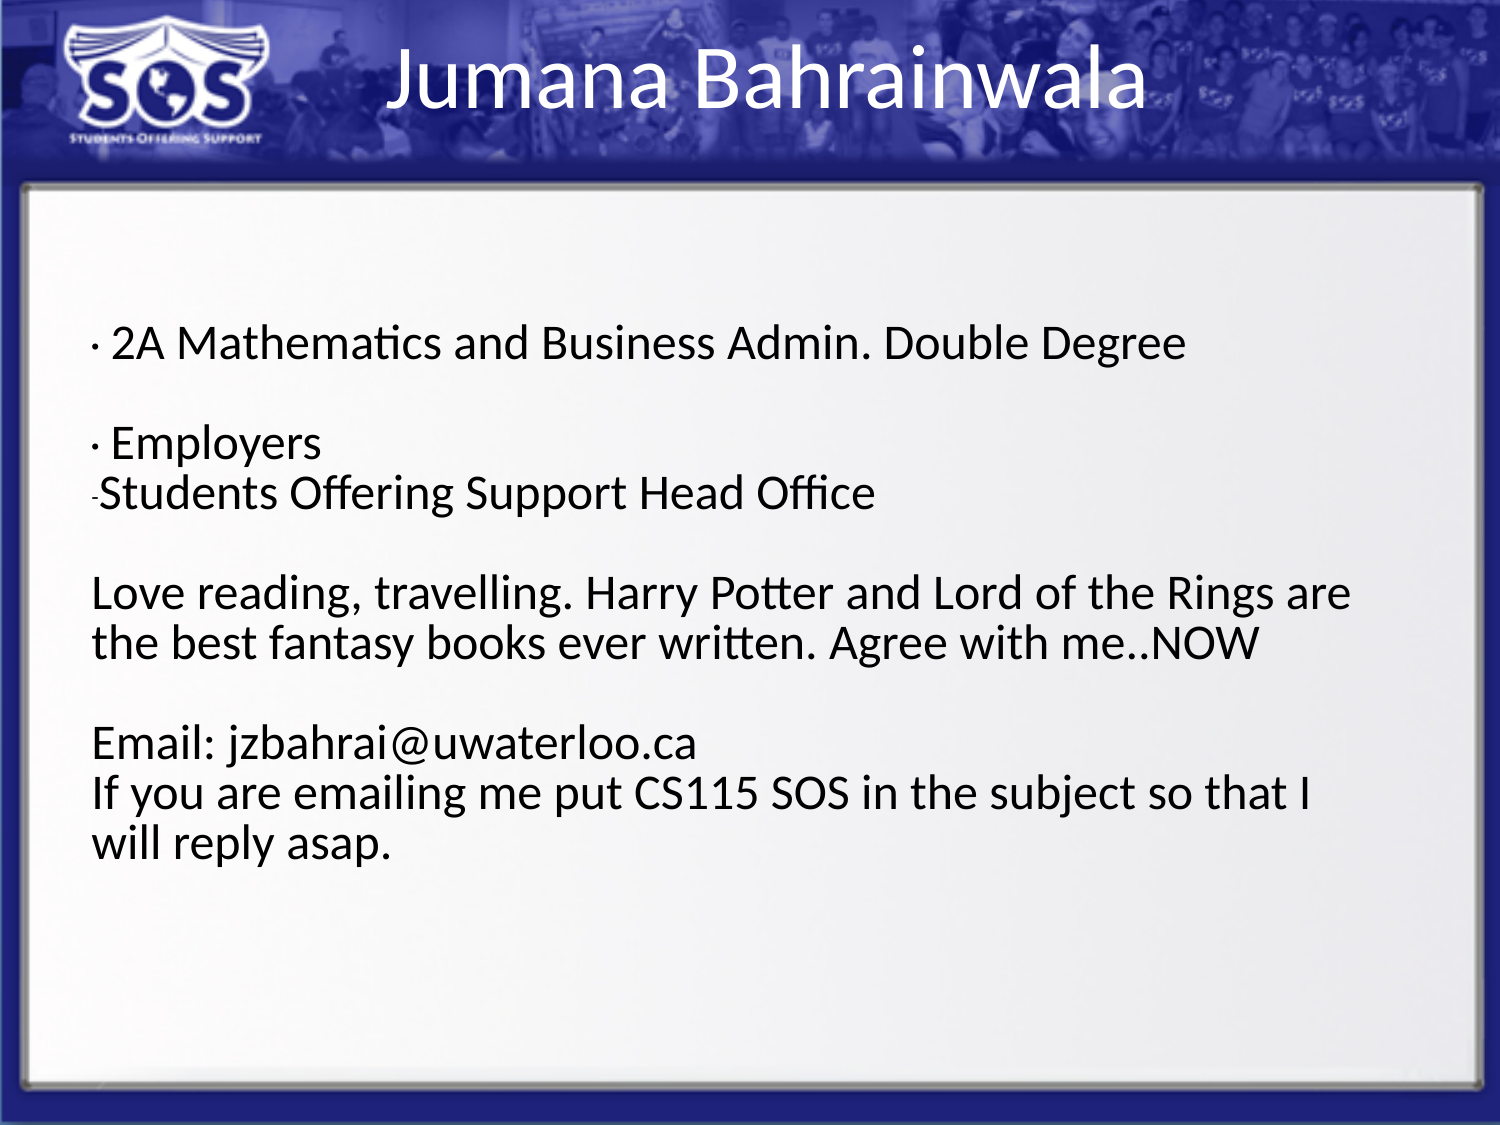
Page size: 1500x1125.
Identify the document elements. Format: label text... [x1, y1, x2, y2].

picture [0, 0, 1500, 1125]
text_box Jumana Bahrainwala [324, 30, 1212, 157]
text_box 2A Mathematics and Business Admin. Double Degree Employers Students Offering Support Head Office Love reading, travelling. Harry Potter and Lord of the Rings are the best fantasy books ever written. Agree with me..NOW Email: jzbahrai@uwaterloo.ca If you are emailing me put CS115 SOS in the subject so that I will reply asap. [76, 314, 1388, 996]
